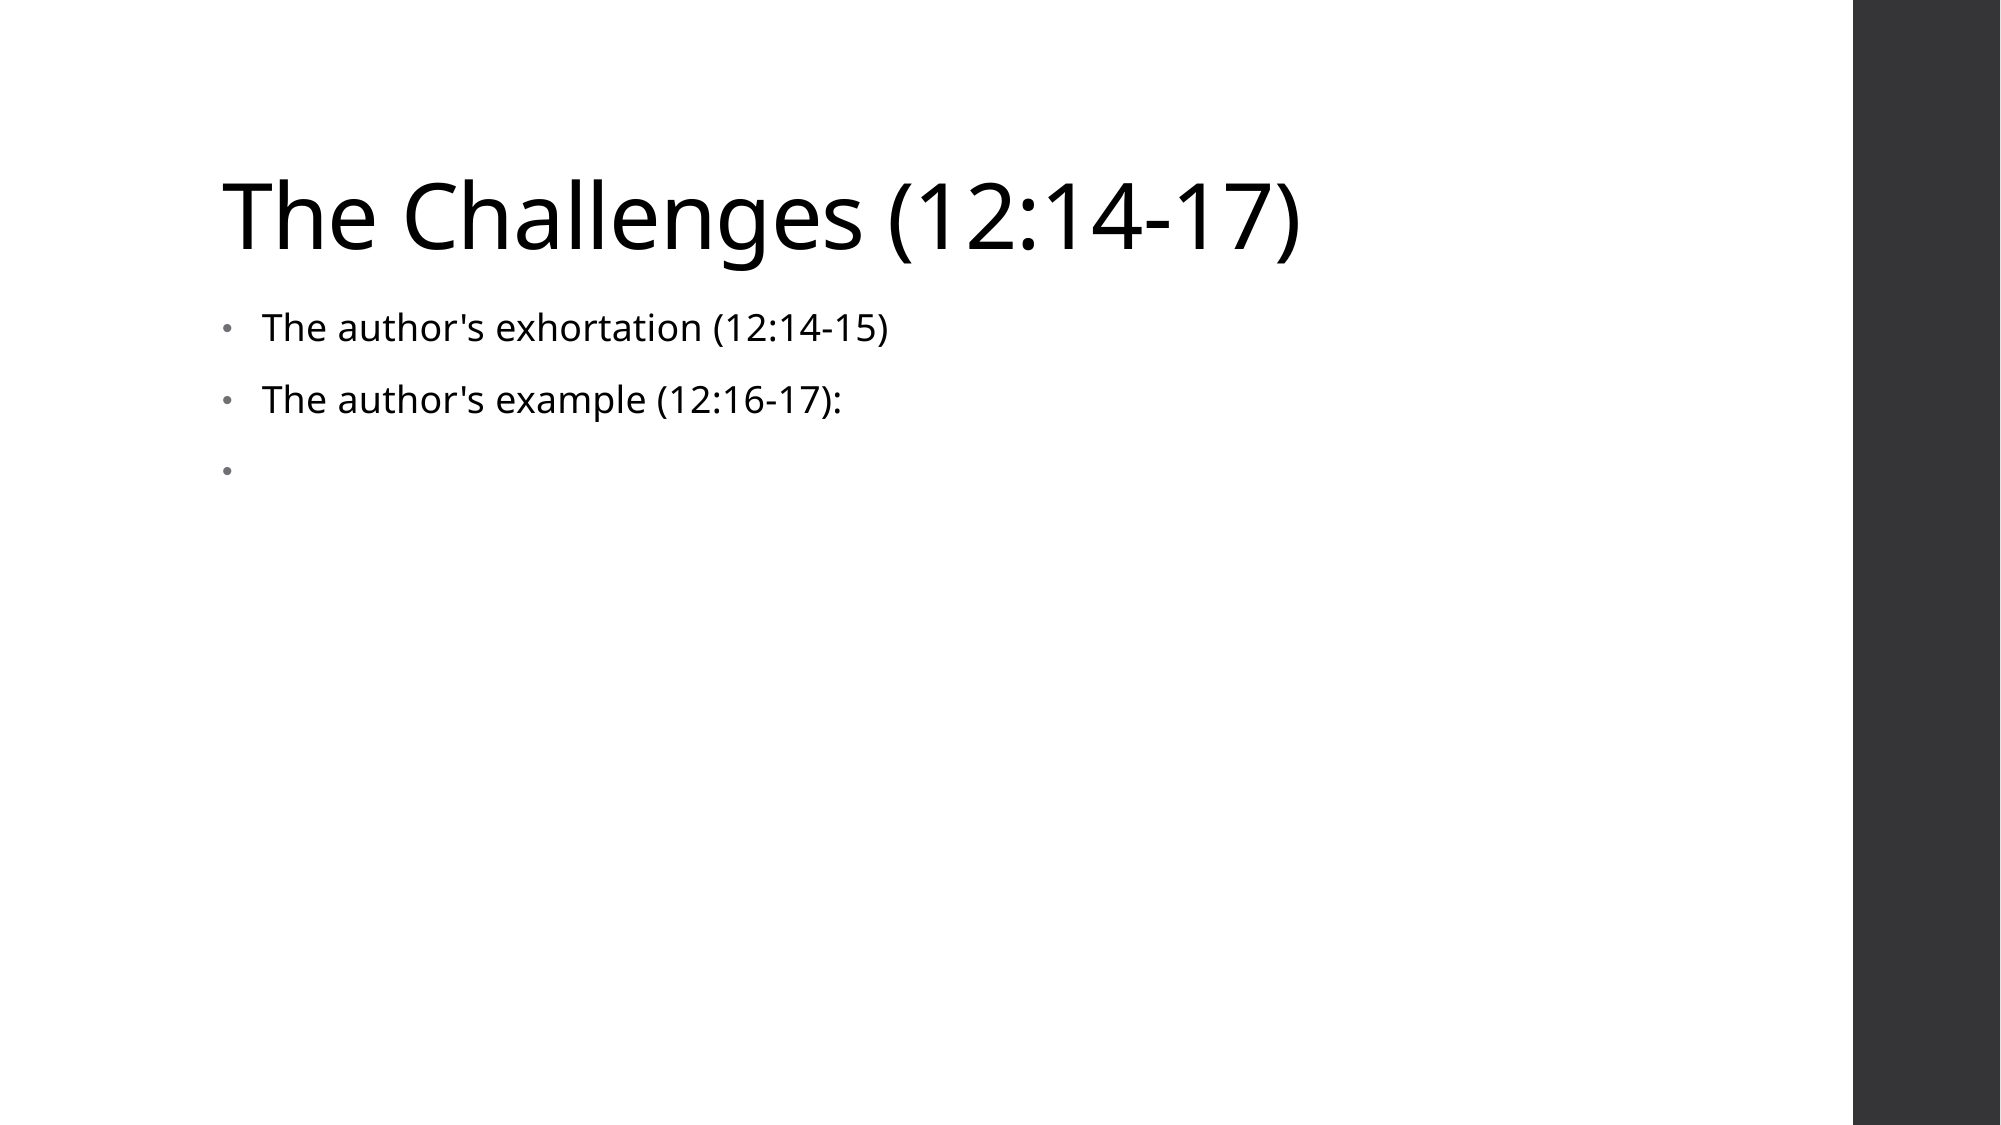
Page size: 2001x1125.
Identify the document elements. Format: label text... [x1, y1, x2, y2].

list The author's exhortation (12:14-15) The author's example (12:16-17): [206, 299, 1617, 1014]
title The Challenges (12:14-17) [206, 60, 1797, 278]
